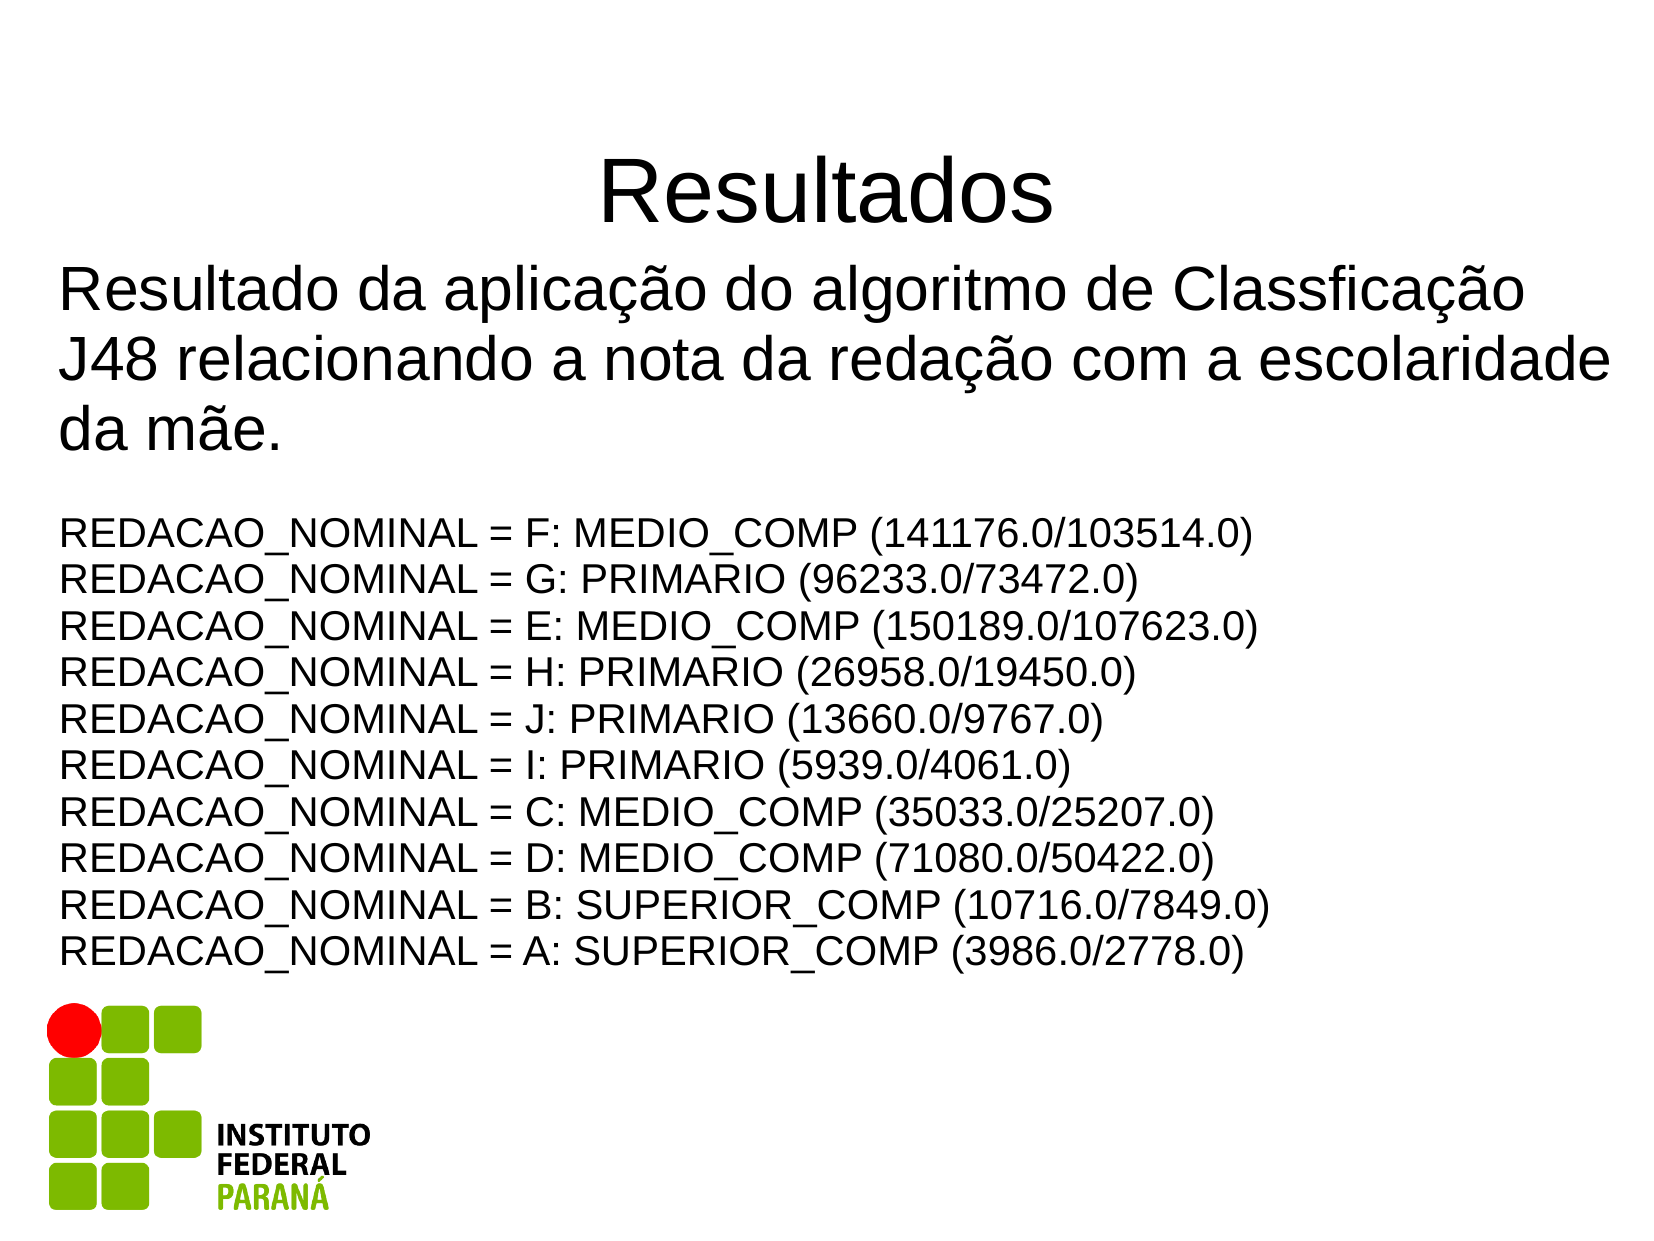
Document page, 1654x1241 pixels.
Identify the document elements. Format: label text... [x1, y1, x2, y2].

title Resultados [82, 87, 1571, 295]
subtitle Resultado da aplicação do algoritmo de Classficação J48 relacionando a nota da redação com a escolaridade da mãe. REDACAO_NOMINAL = F: MEDIO_COMP (141176.0/103514.0) REDACAO_NOMINAL = G: PRIMARIO (96233.0/73472.0) REDACAO_NOMINAL = E: MEDIO_COMP (150189.0/107623.0) REDACAO_NOMINAL = H: PRIMARIO (26958.0/19450.0) REDACAO_NOMINAL = J: PRIMARIO (13660.0/9767.0) REDACAO_NOMINAL = I: PRIMARIO (5939.0/4061.0) REDACAO_NOMINAL = C: MEDIO_COMP (35033.0/25207.0) REDACAO_NOMINAL = D: MEDIO_COMP (71080.0/50422.0) REDACAO_NOMINAL = B: SUPERIOR_COMP (10716.0/7849.0) REDACAO_NOMINAL = A: SUPERIOR_COMP (3986.0/2778.0) [59, 253, 1642, 975]
picture [47, 1003, 370, 1211]
